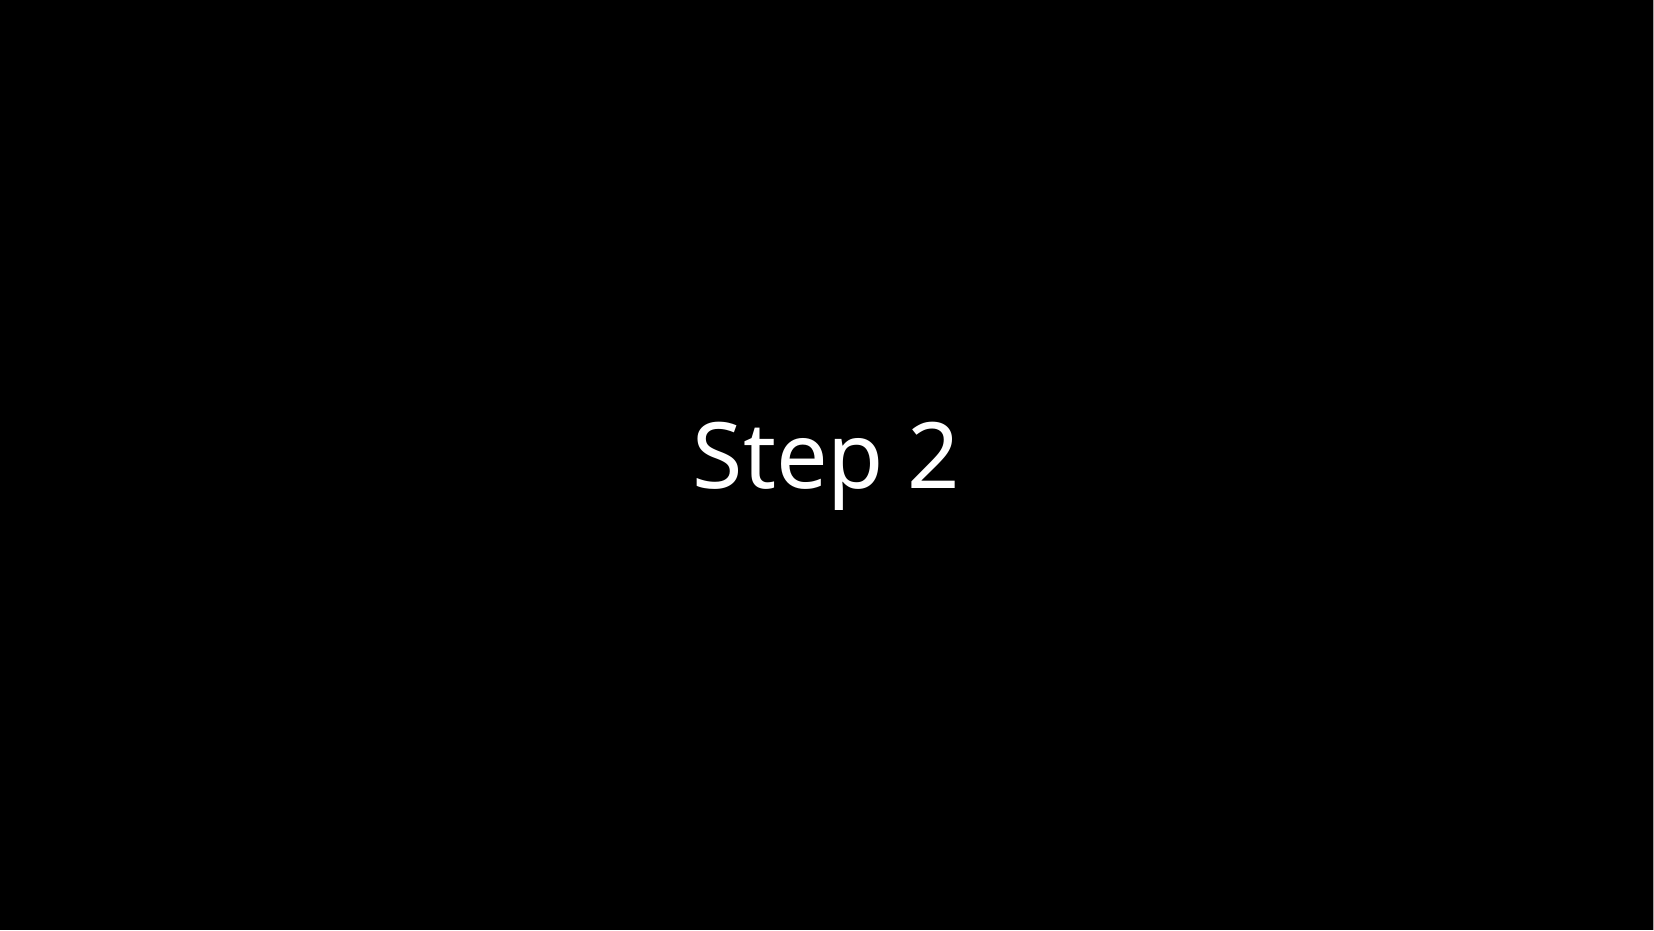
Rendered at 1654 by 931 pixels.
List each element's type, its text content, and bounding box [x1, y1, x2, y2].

title Step 2 [82, 375, 1571, 531]
